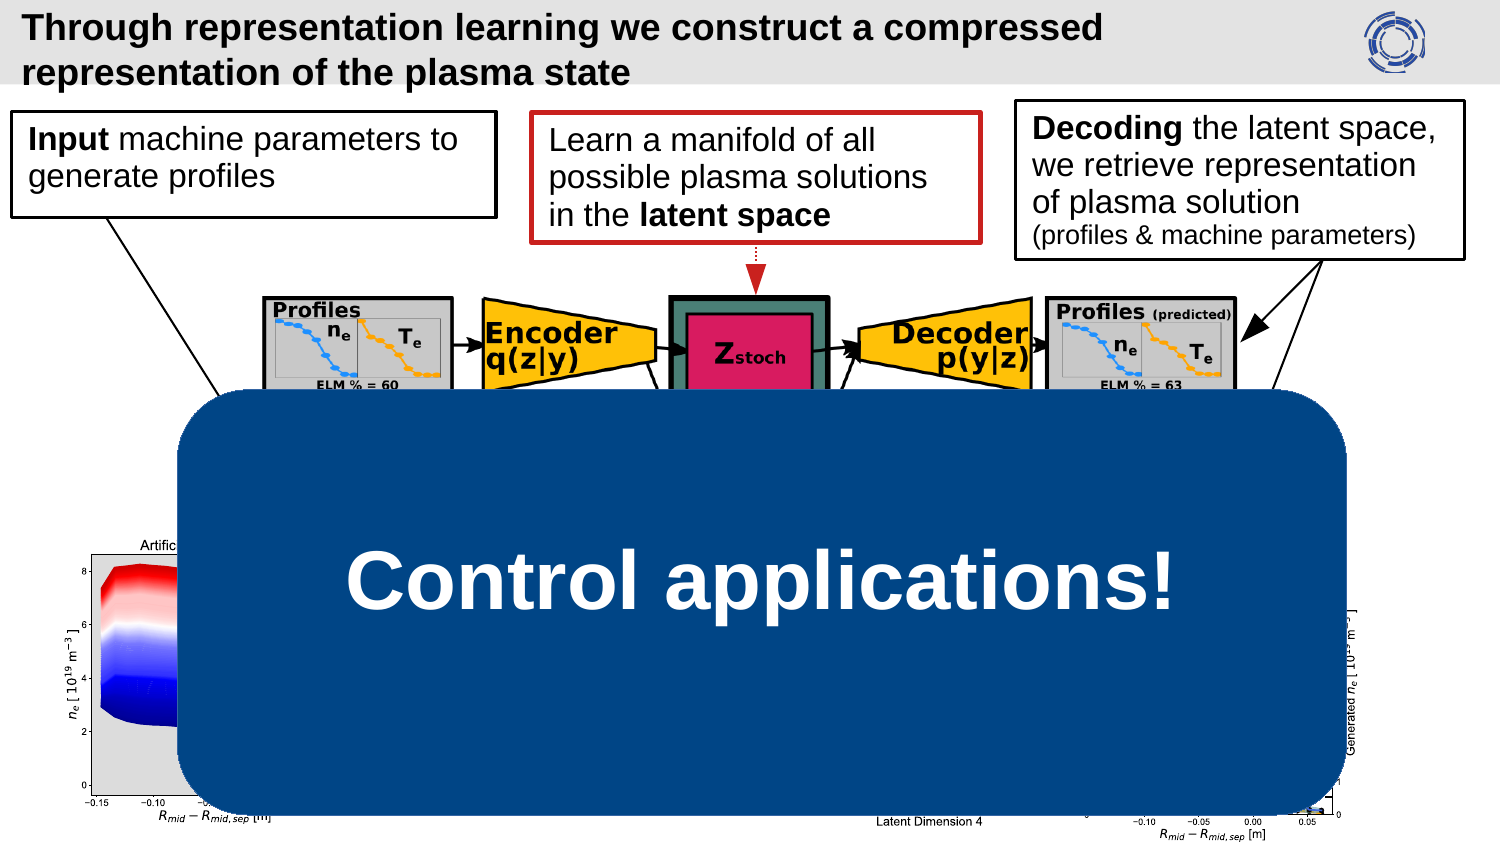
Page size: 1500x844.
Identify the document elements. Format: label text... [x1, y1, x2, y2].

picture [1364, 11, 1425, 73]
title Through representation learning we construct a compressed representation of the plasma state [6, 9, 1313, 87]
text_box Decoding the latent space, we retrieve representation of plasma solution (profiles & machine parameters) [1015, 100, 1465, 260]
text_box Input machine parameters to generate profiles [11, 111, 497, 218]
text_box Control applications! [177, 389, 1347, 816]
text_box Learn a manifold of all possible plasma solutions in the latent space [531, 112, 981, 243]
picture [62, 537, 402, 827]
picture [248, 295, 1241, 389]
picture [721, 524, 1360, 844]
